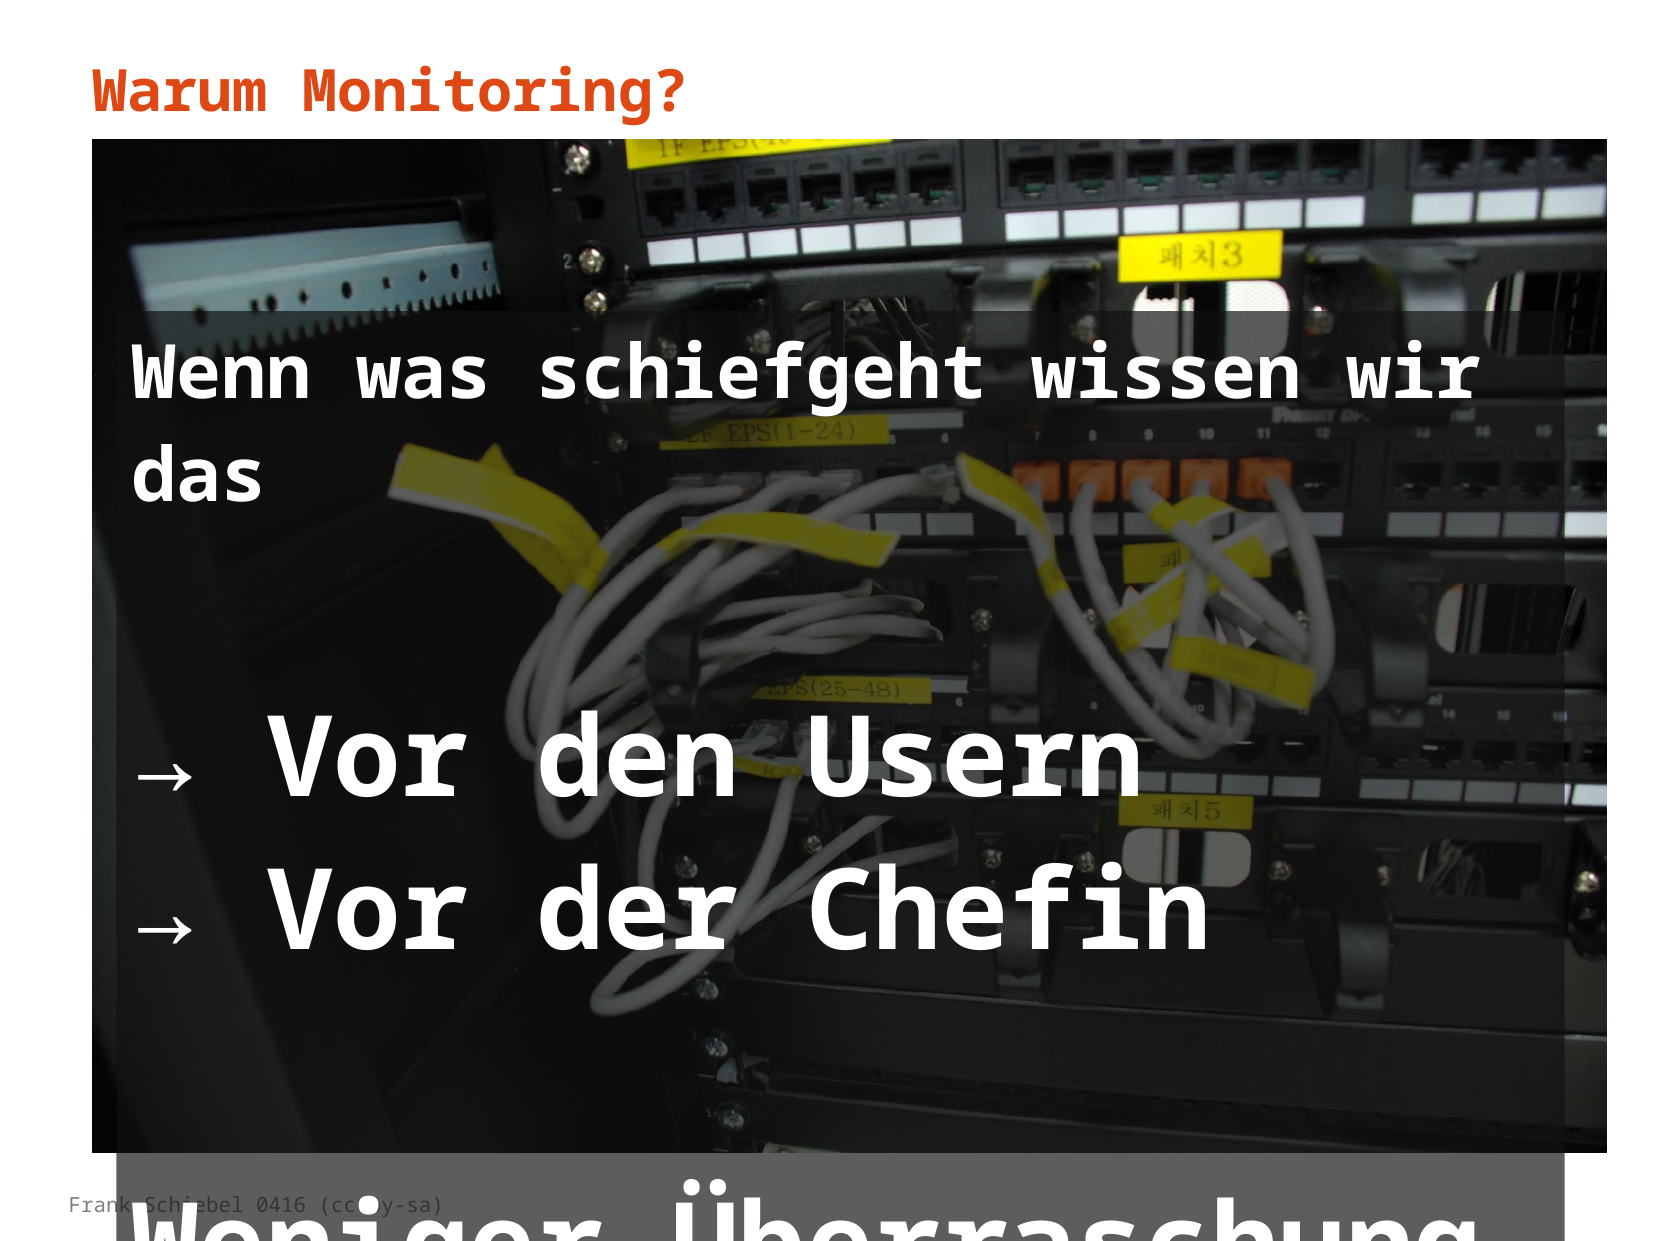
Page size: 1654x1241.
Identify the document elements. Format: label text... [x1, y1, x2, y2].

picture [92, 139, 1607, 1153]
text_box Warum Monitoring? [78, 42, 1130, 117]
text_box Wenn was schiefgeht wissen wir das → Vor den Usern → Vor der Chefin Weniger Überraschung, Weniger Stress! [116, 311, 1565, 1137]
